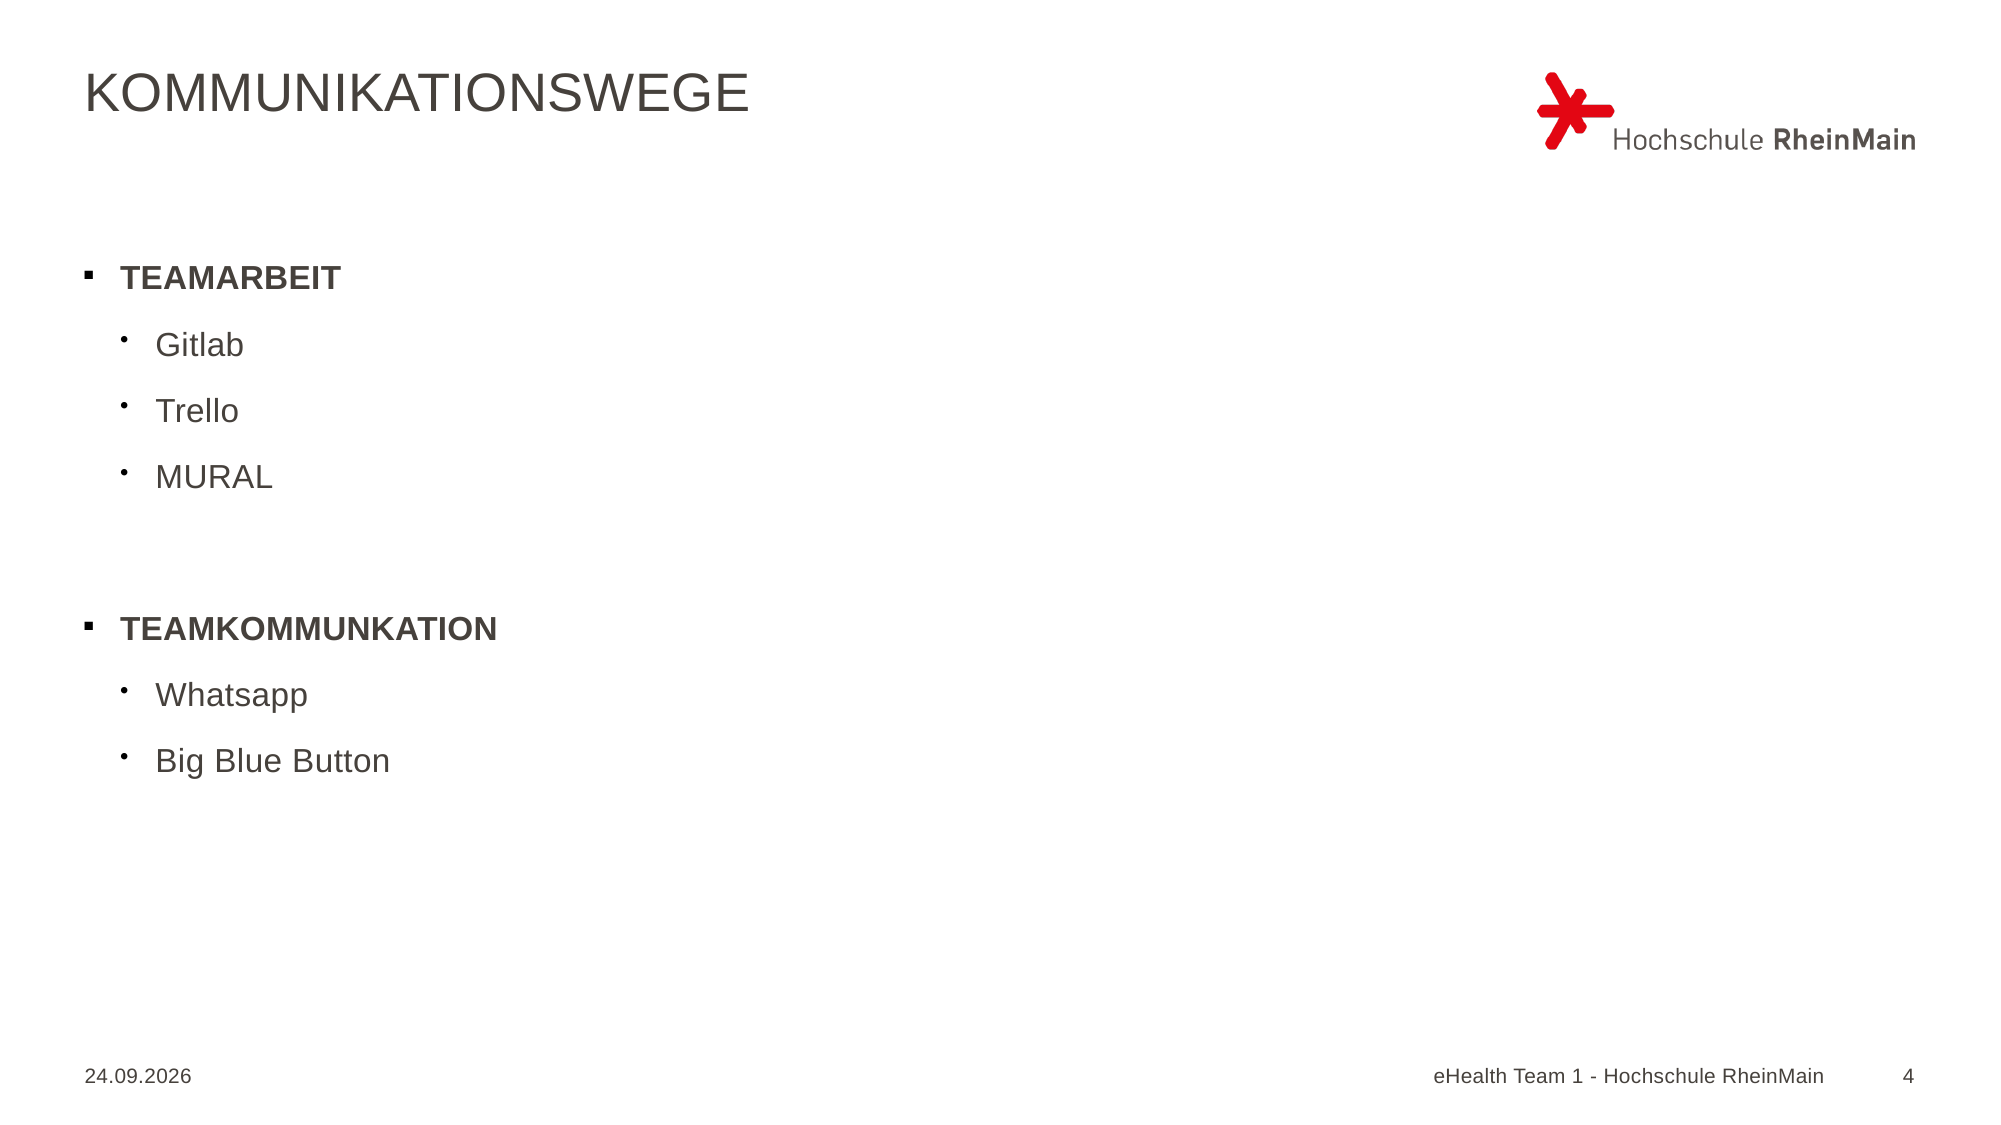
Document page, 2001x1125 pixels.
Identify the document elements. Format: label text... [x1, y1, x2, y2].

list TEAMARBEIT Gitlab Trello MURAL TEAMKOMMUNKATION Whatsapp Big Blue Button [84, 253, 1916, 1025]
slide_number <Foliennummer> [1845, 1059, 1915, 1090]
slide_number 19.11.2020 [84, 1059, 325, 1090]
picture [1537, 72, 1915, 150]
footer eHealth Team 1 - Hochschule RheinMain [701, 1059, 1845, 1090]
title KOMMUNIKATIONSWEGE [84, 66, 1443, 124]
